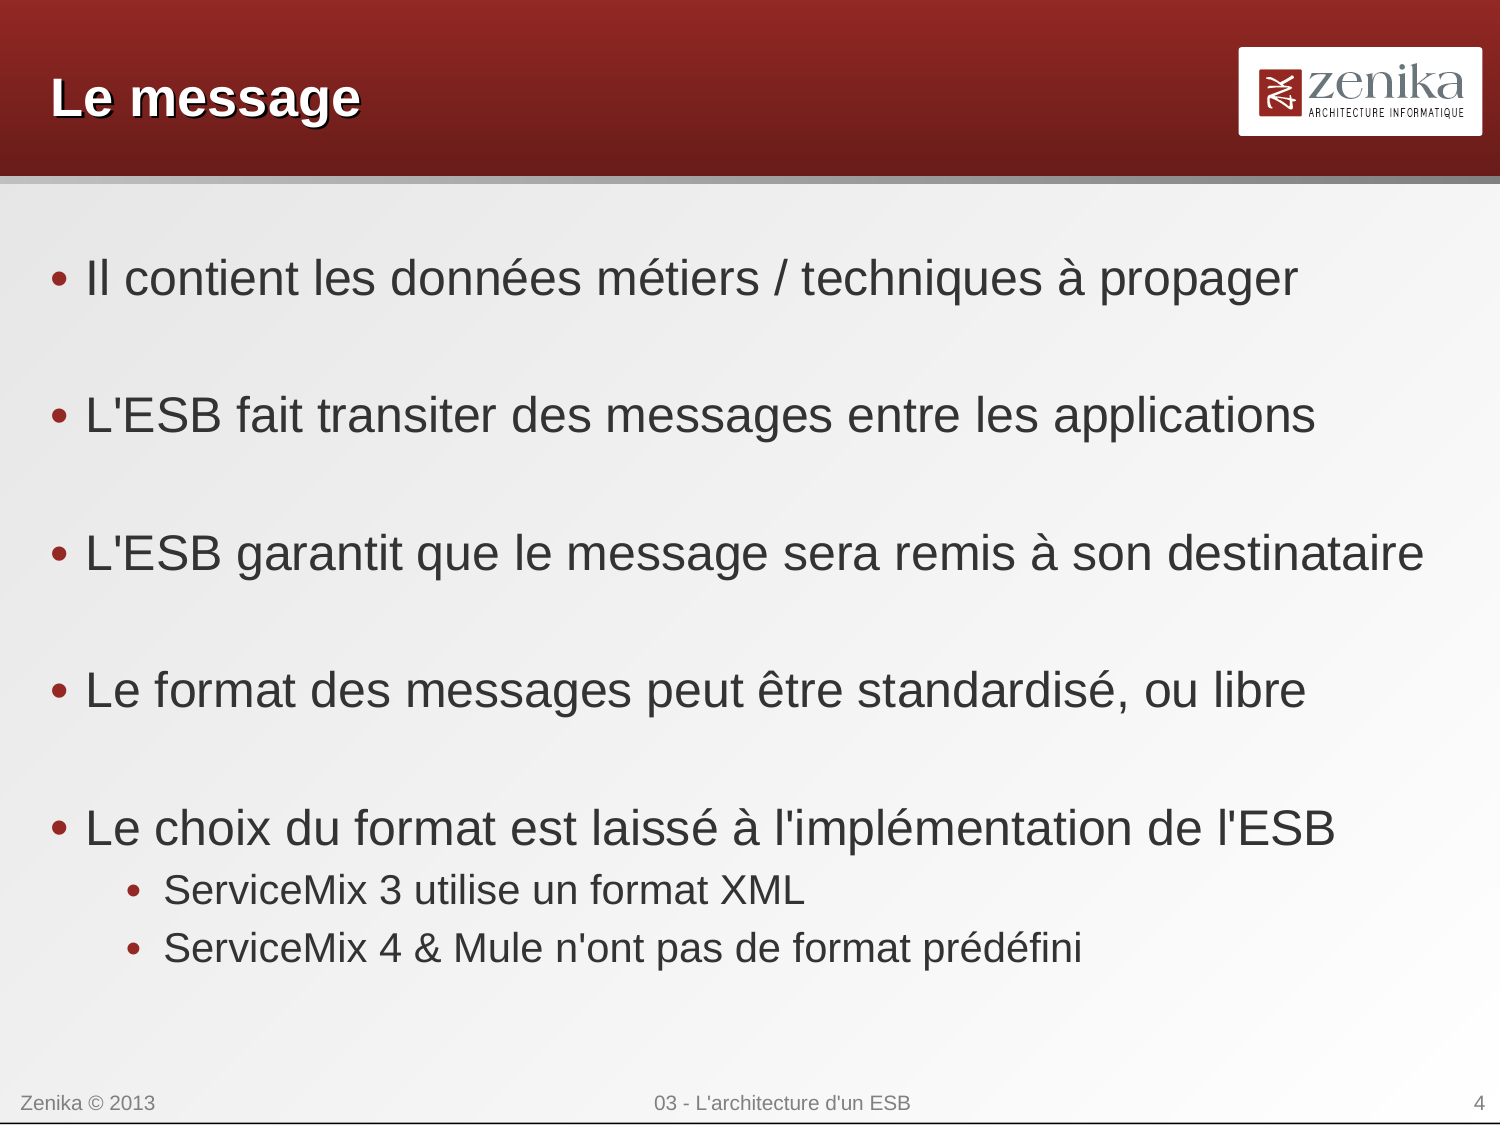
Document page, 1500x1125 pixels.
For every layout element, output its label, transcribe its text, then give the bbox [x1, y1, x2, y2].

picture [1257, 58, 1464, 125]
list Il contient les données métiers / techniques à propager L'ESB fait transiter des messages entre les applications L'ESB garantit que le message sera remis à son destinataire Le format des messages peut être standardisé, ou libre Le choix du format est laissé à l'implémentation de l'ESB ServiceMix 3 utilise un format XML ServiceMix 4 & Mule n'ont pas de format prédéfini [50, 250, 1477, 1064]
title Le message [50, 22, 1206, 172]
